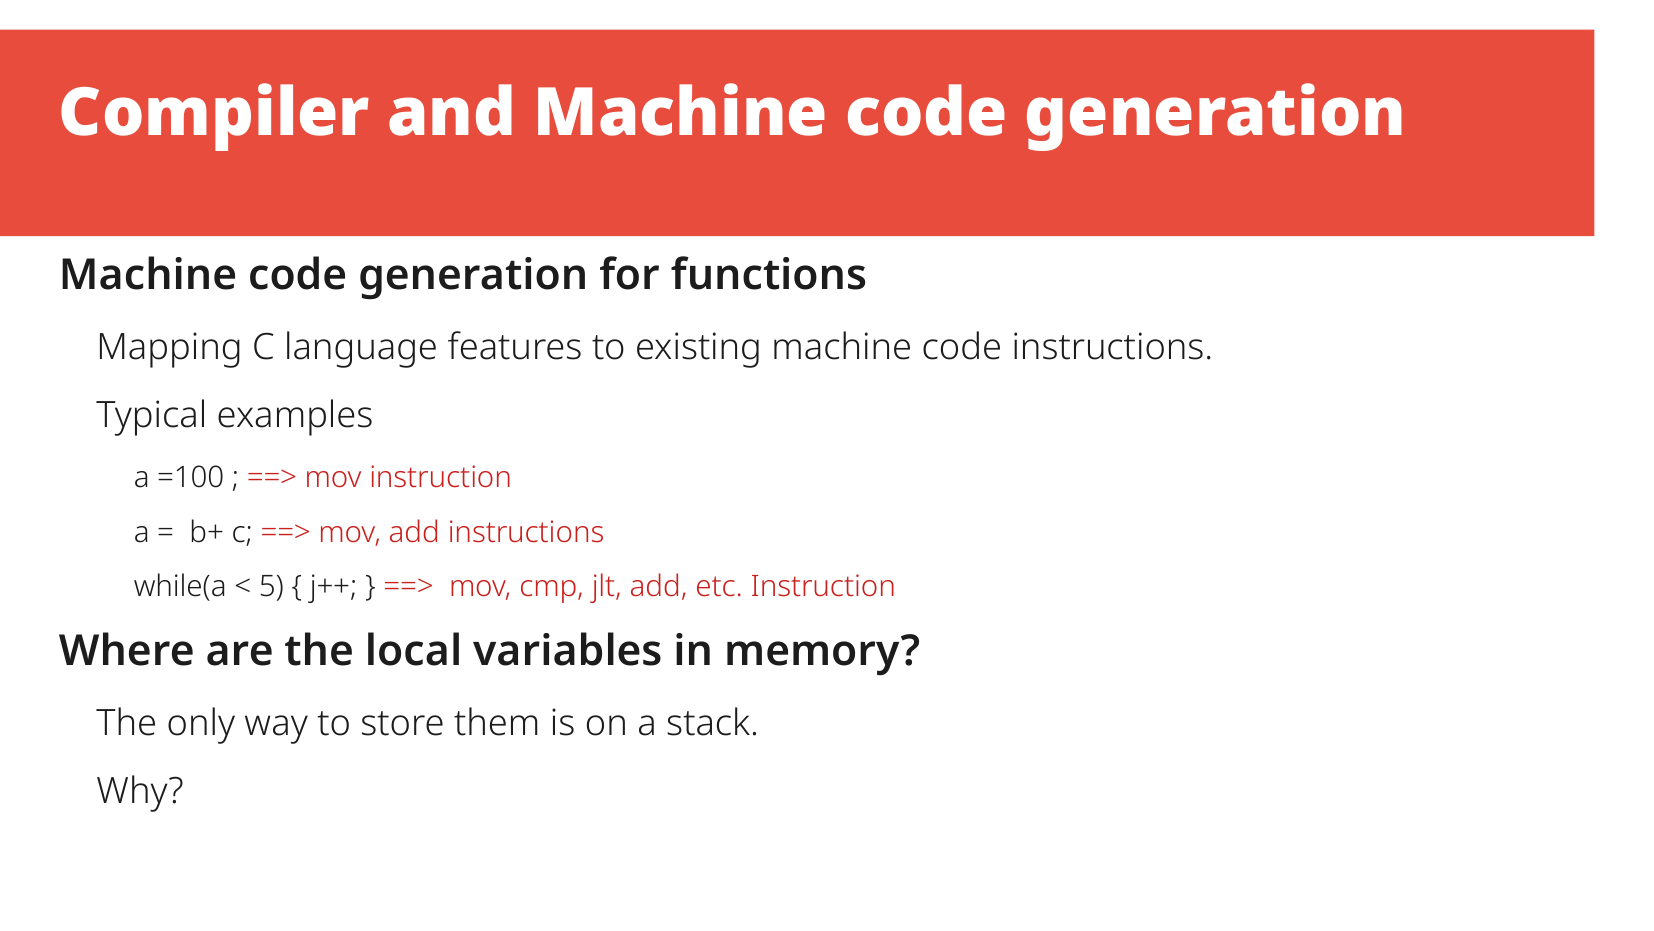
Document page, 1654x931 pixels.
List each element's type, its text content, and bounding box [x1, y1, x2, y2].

title Compiler and Machine code generation [59, 44, 1595, 156]
list Machine code generation for functions Mapping C language features to existing machine code instructions. Typical examples a =100 ; ==> mov instruction a = b+ c; ==> mov, add instructions while(a < 5) { j++; } ==> mov, cmp, jlt, add, etc. Instruction Where are the local variables in memory? The only way to store them is on a stack. Why? [59, 243, 1565, 820]
